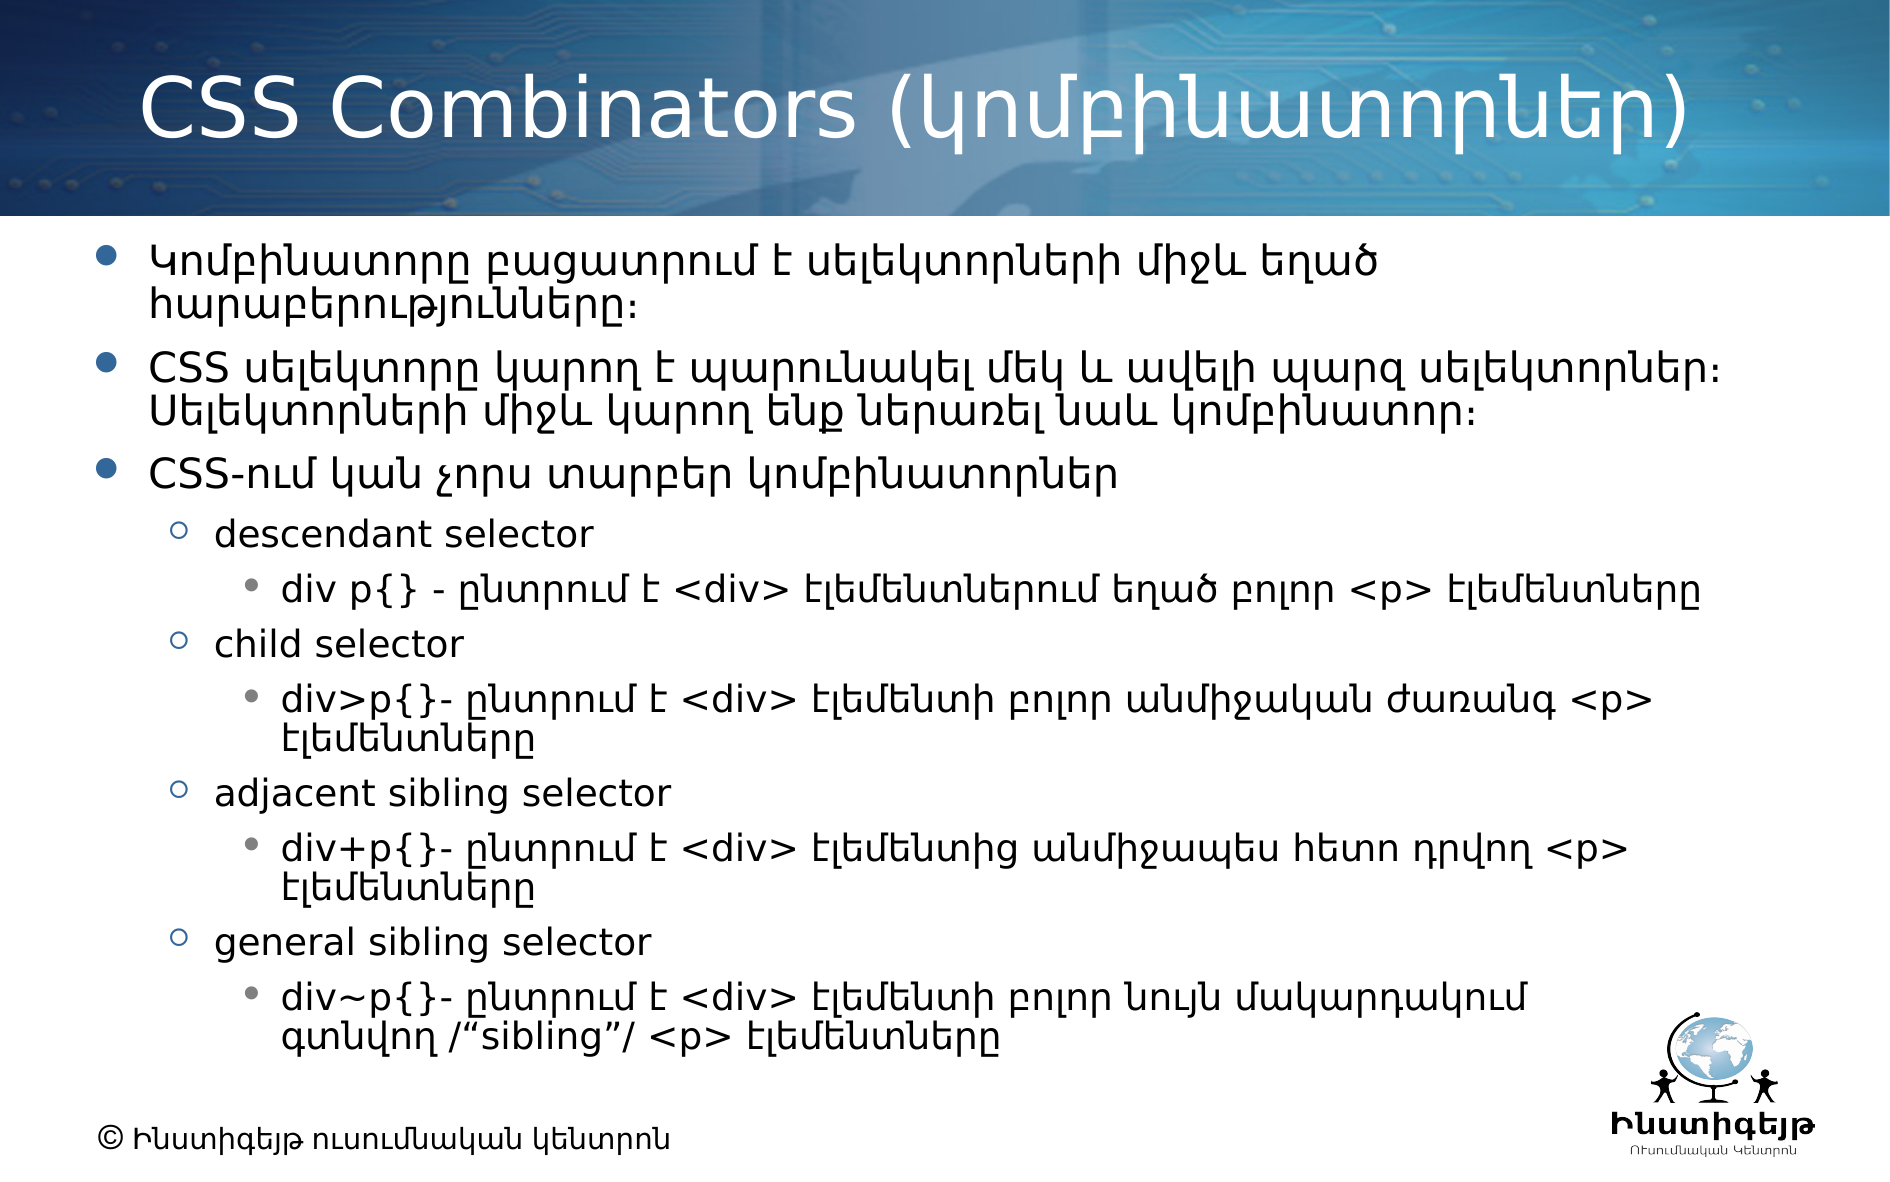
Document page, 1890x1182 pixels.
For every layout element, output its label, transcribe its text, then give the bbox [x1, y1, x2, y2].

picture [1612, 1012, 1815, 1157]
list Կոմբինատորը բացատրում է սելեկտորների միջև եղած հարաբերությունները։ CSS սելեկտորը կարող է պարունակել մեկ և ավելի պարզ սելեկտորներ։ Սելեկտորների միջև կարող ենք ներառել նաև կոմբինատոր։ CSS-ում կան չորս տարբեր կոմբինատորներ descendant selector div p{} - ընտրում է <div> էլեմենտներում եղած բոլոր <p> էլեմենտները child selector div>p{}- ընտրում է <div> էլեմենտի բոլոր անմիջական ժառանգ <p> էլեմենտները adjacent sibling selector div+p{}- ընտրում է <div> էլեմենտից անմիջապես հետո դրվող <p> էլեմենտները general sibling selector div~p{}- ընտրում է <div> էլեմենտի բոլոր նույն մակարդակում գտնվող /“sibling”/ <p> էլեմենտները [93, 241, 1820, 271]
picture [0, 0, 1890, 216]
